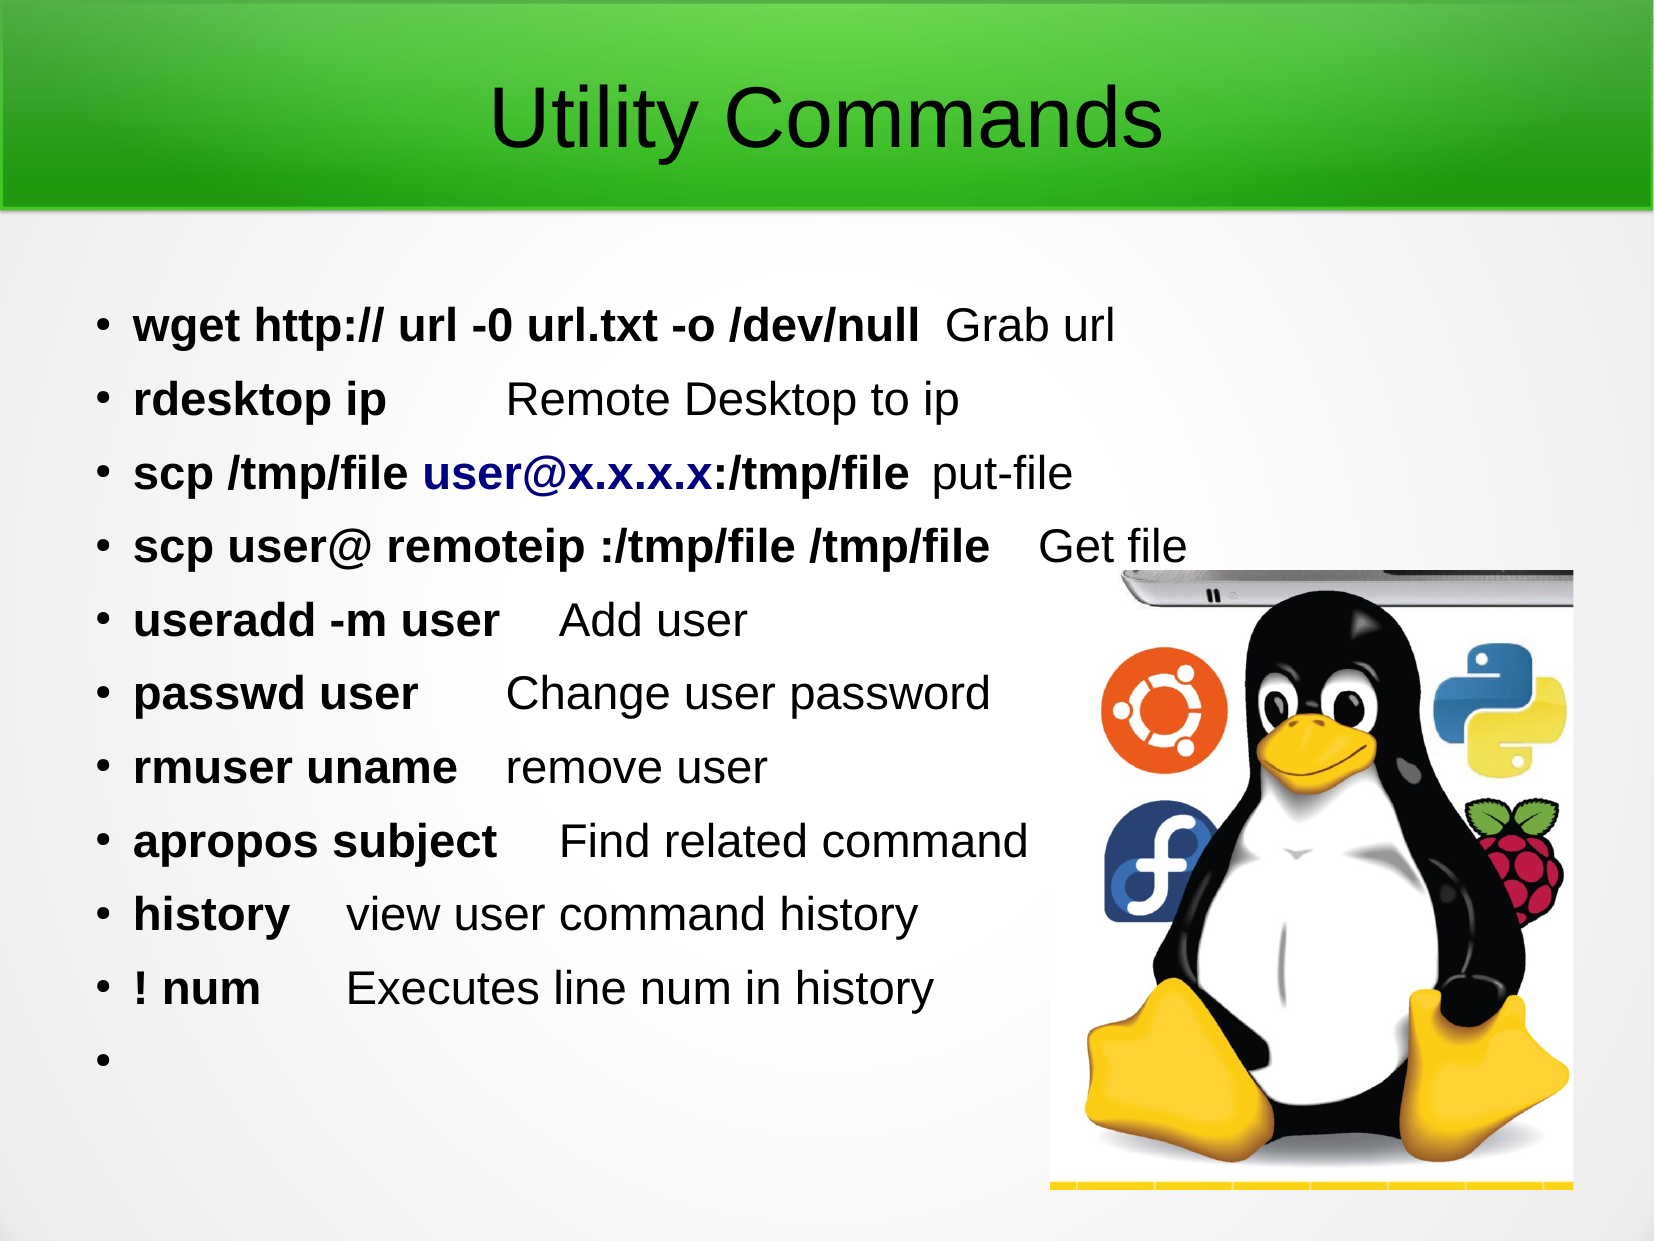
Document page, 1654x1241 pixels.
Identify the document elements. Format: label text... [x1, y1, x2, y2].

picture [1050, 570, 1574, 1190]
list wget http:// url -0 url.txt -o /dev/null Grab url rdesktop ip Remote Desktop to ip scp /tmp/file user@x.x.x.x:/tmp/file put-file scp user@ remoteip :/tmp/file /tmp/file Get file useradd -m user Add user passwd user Change user password rmuser uname remove user apropos subject Find related command history view user command history ! num Executes line num in history [82, 299, 1571, 1019]
title Utility Commands [82, 47, 1571, 189]
